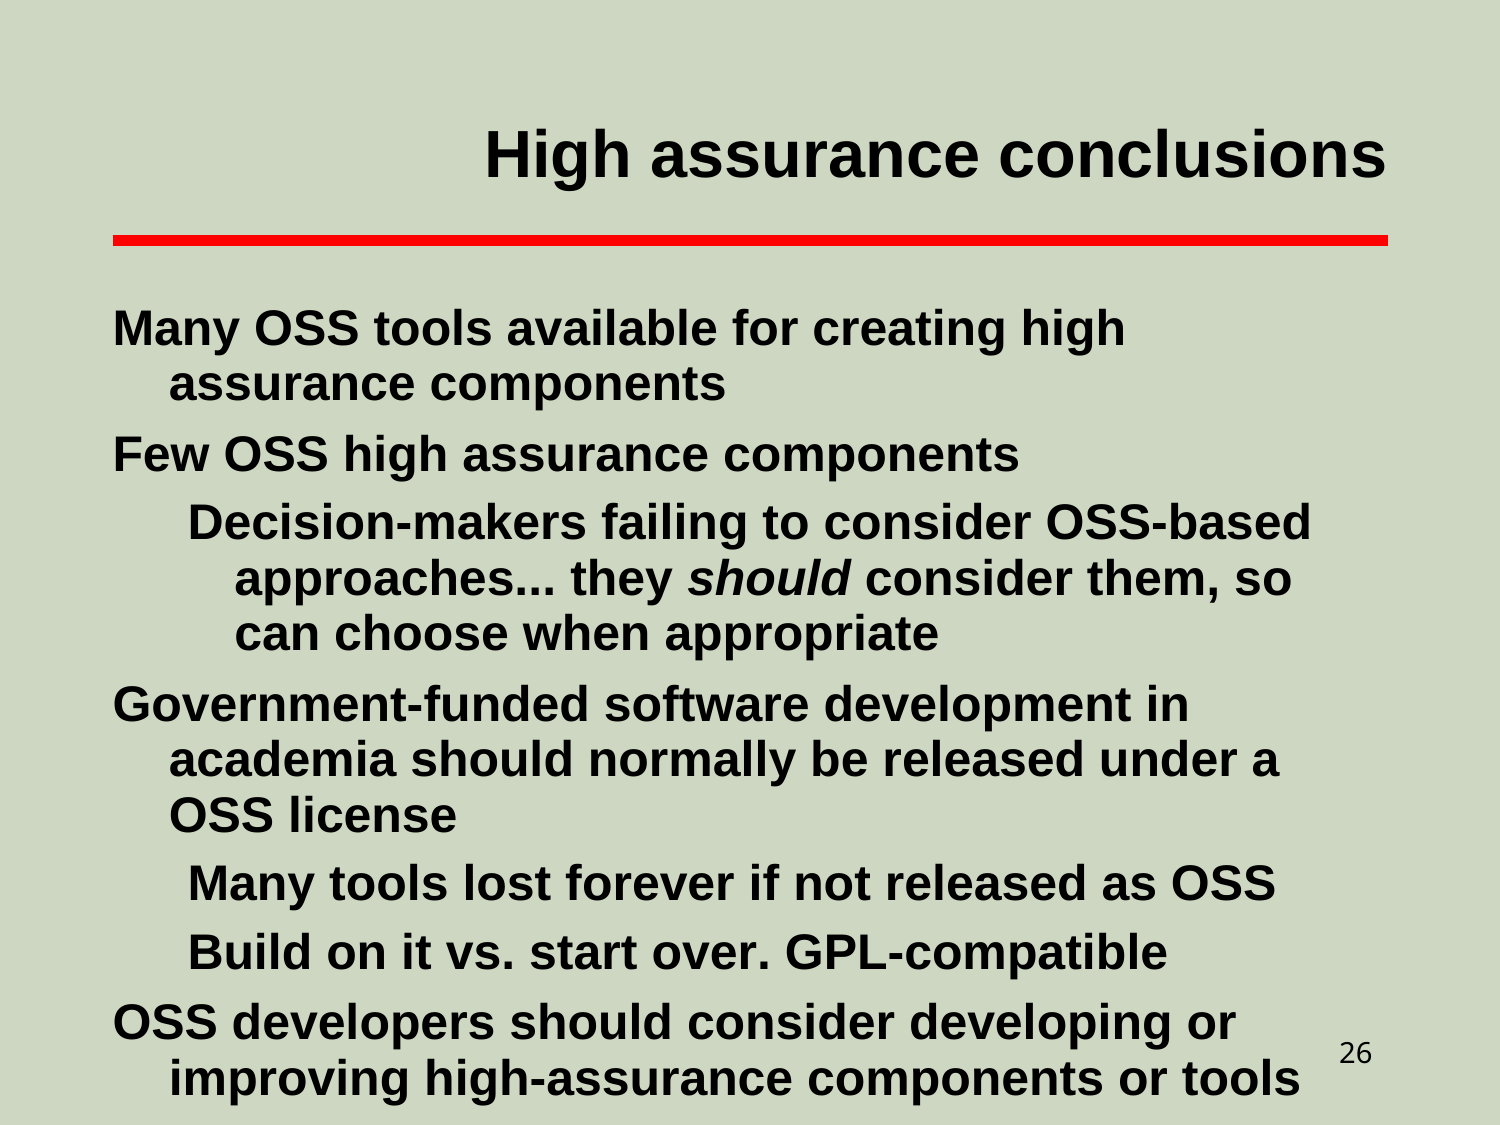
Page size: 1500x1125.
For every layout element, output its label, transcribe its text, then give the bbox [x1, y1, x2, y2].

list Many OSS tools available for creating high assurance components Few OSS high assurance components Decision-makers failing to consider OSS-based approaches... they should consider them, so can choose when appropriate Government-funded software development in academia should normally be released under a OSS license Many tools lost forever if not released as OSS Build on it vs. start over. GPL-compatible OSS developers should consider developing or improving high-assurance components or tools [112, 299, 1388, 1111]
title High assurance conclusions [337, 85, 1388, 224]
